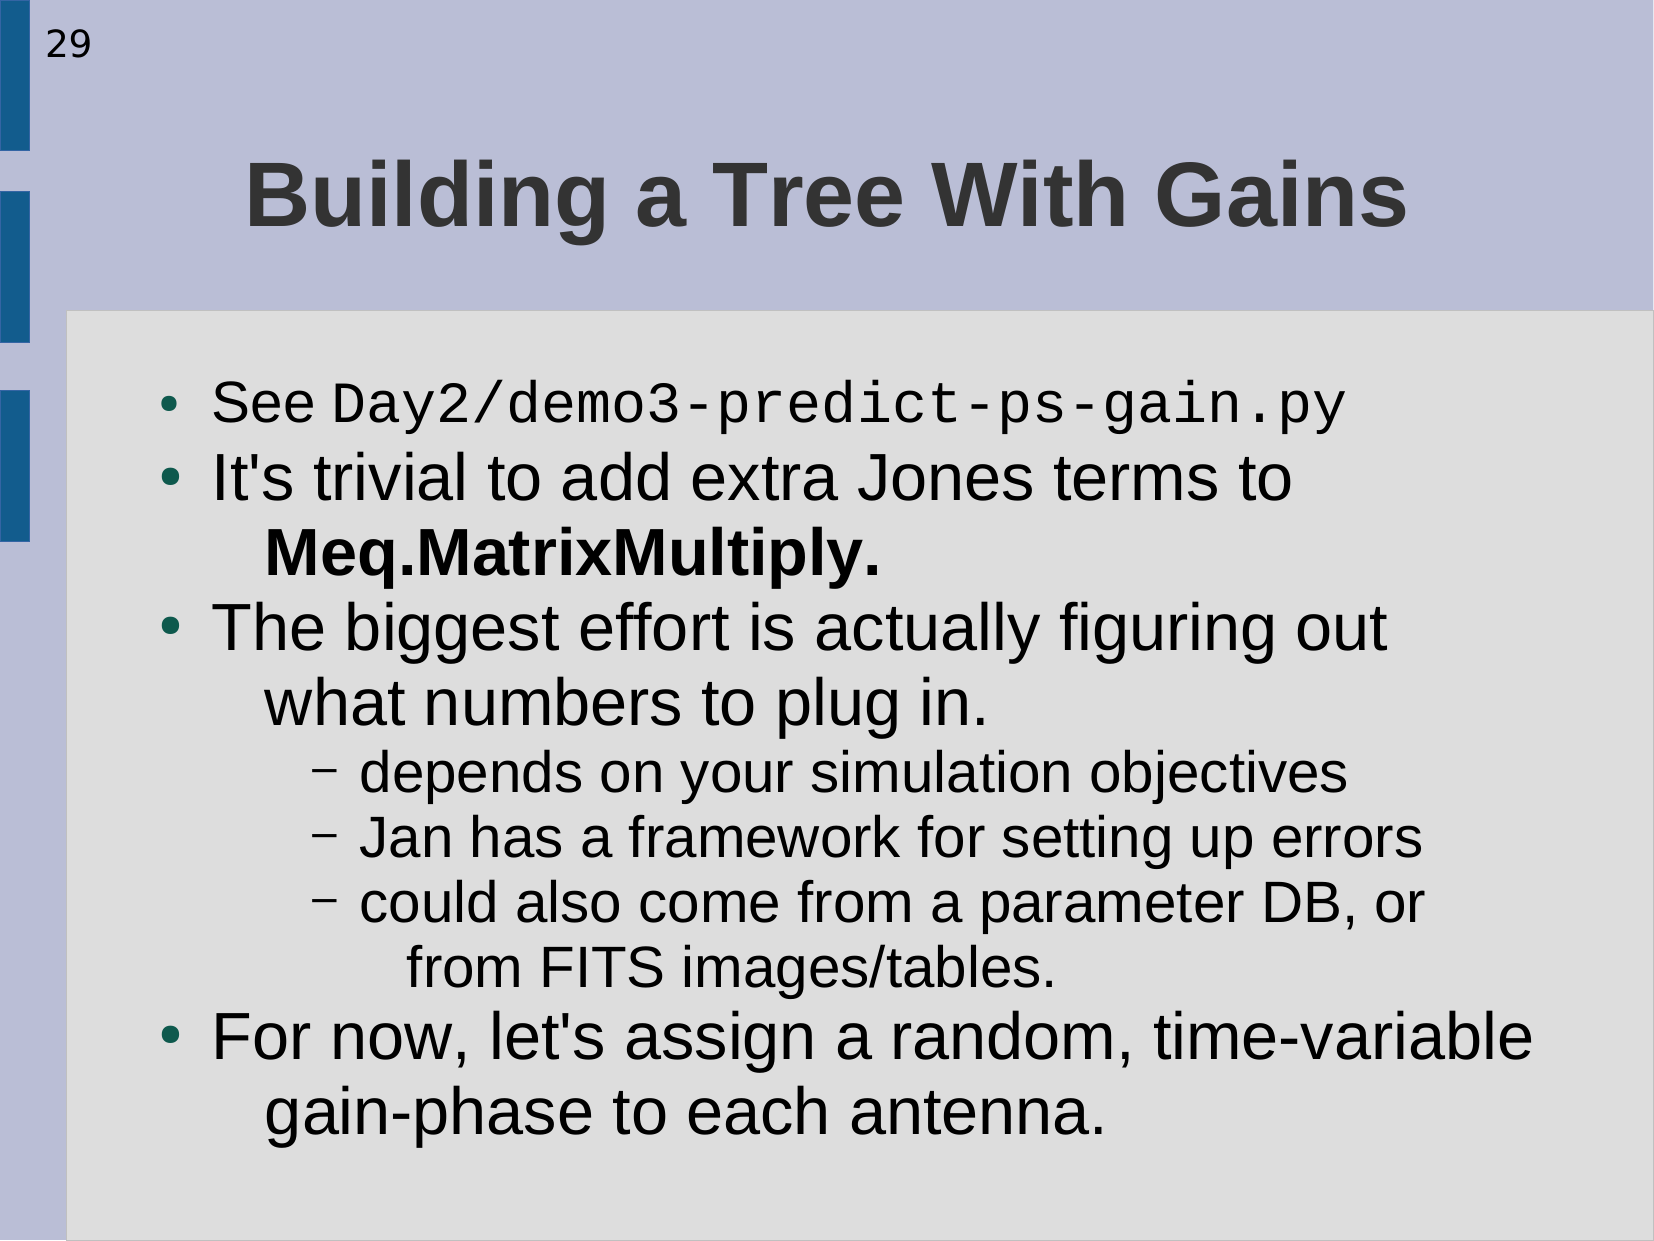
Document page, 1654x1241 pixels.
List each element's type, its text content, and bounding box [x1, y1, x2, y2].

title Building a Tree With Gains [121, 91, 1534, 299]
text_box <number> [32, 15, 267, 89]
list See Day2/demo3-predict-ps-gain.py It's trivial to add extra Jones terms to Meq.MatrixMultiply. The biggest effort is actually figuring out what numbers to plug in. depends on your simulation objectives Jan has a framework for setting up errors could also come from a parameter DB, or from FITS images/tables. For now, let's assign a random, time-variable gain-phase to each antenna. [123, 370, 1536, 1152]
